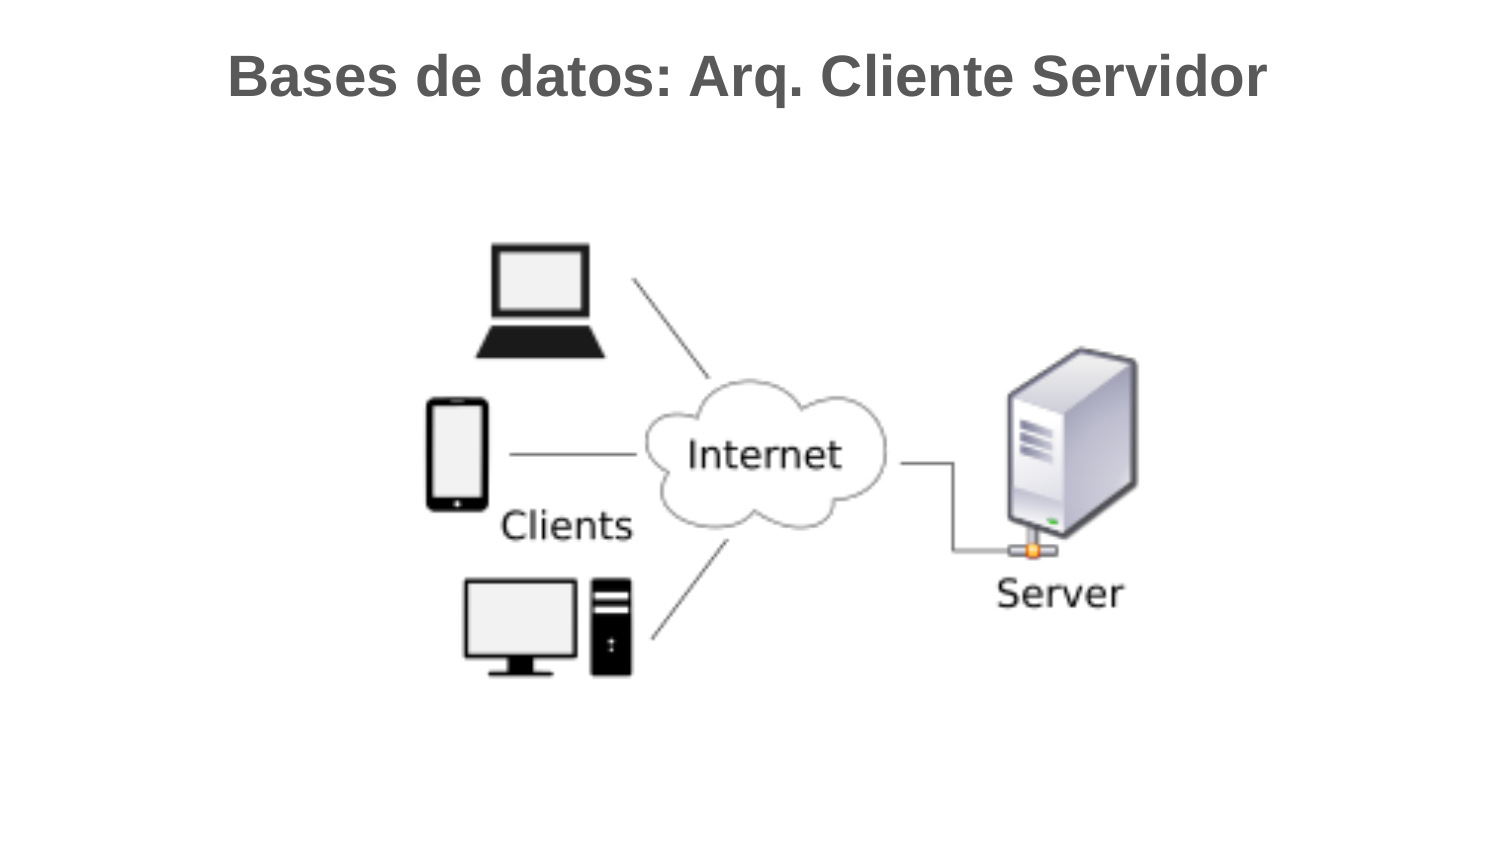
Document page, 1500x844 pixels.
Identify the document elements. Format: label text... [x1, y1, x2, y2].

subtitle Bases de datos: Arq. Cliente Servidor [30, 23, 1467, 154]
picture [359, 211, 1175, 701]
